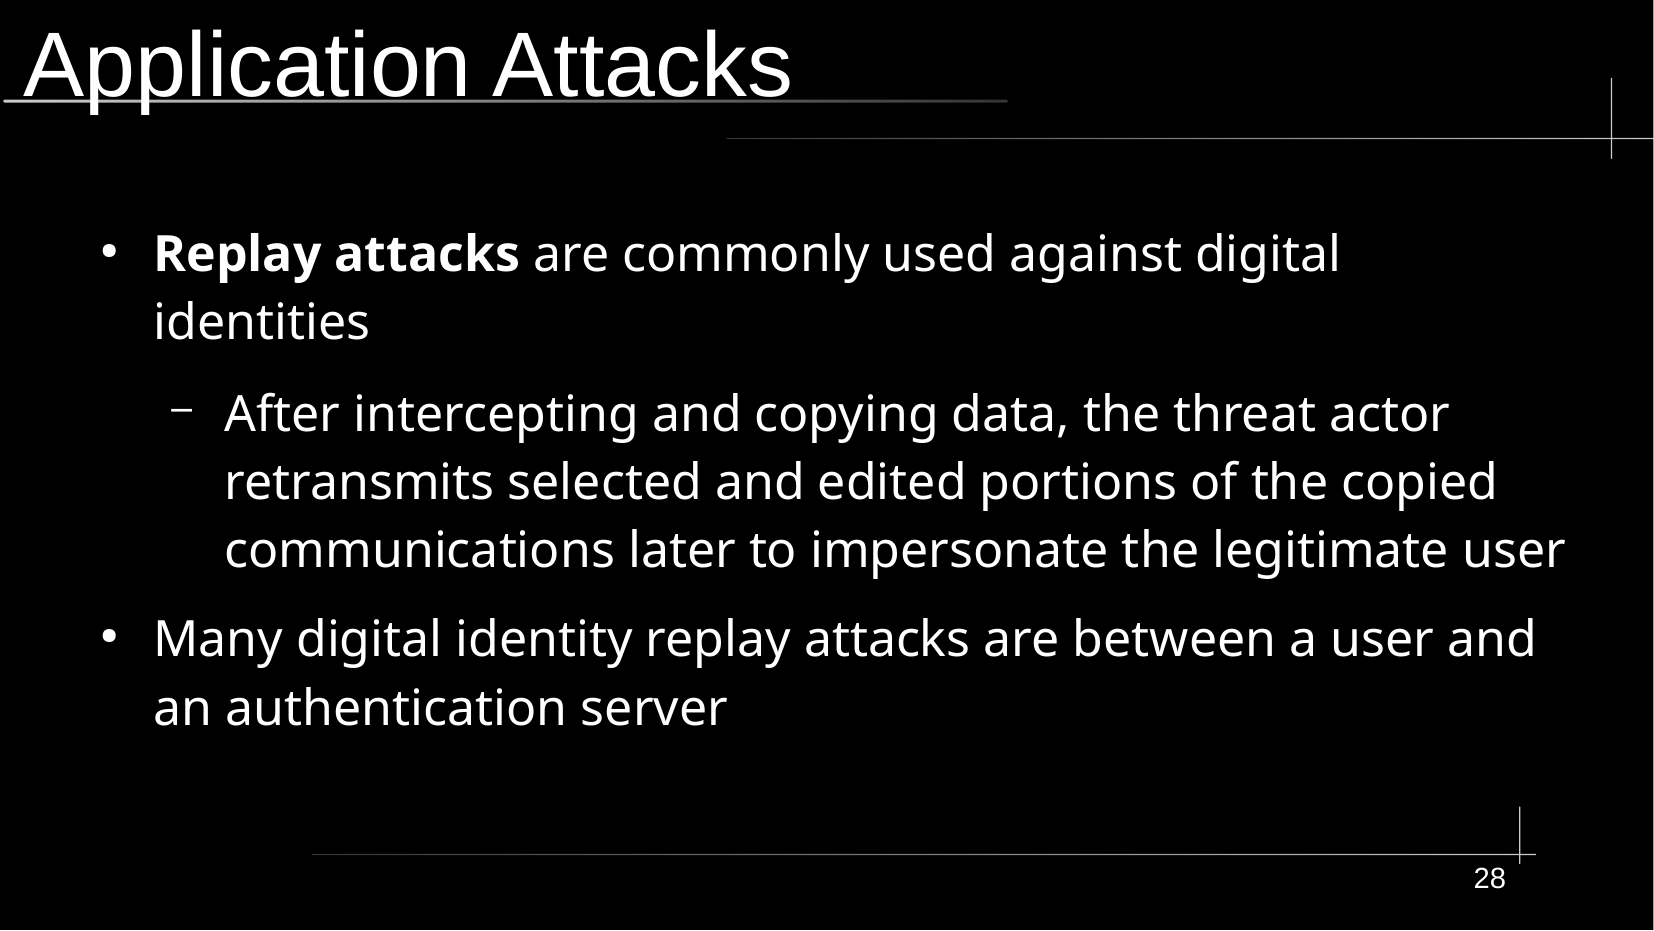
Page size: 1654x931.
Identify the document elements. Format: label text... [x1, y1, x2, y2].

title Application Attacks [23, 11, 1589, 119]
list Replay attacks are commonly used against digital identities After intercepting and copying data, the threat actor retransmits selected and edited portions of the copied communications later to impersonate the legitimate user Many digital identity replay attacks are between a user and an authentication server [82, 217, 1571, 758]
